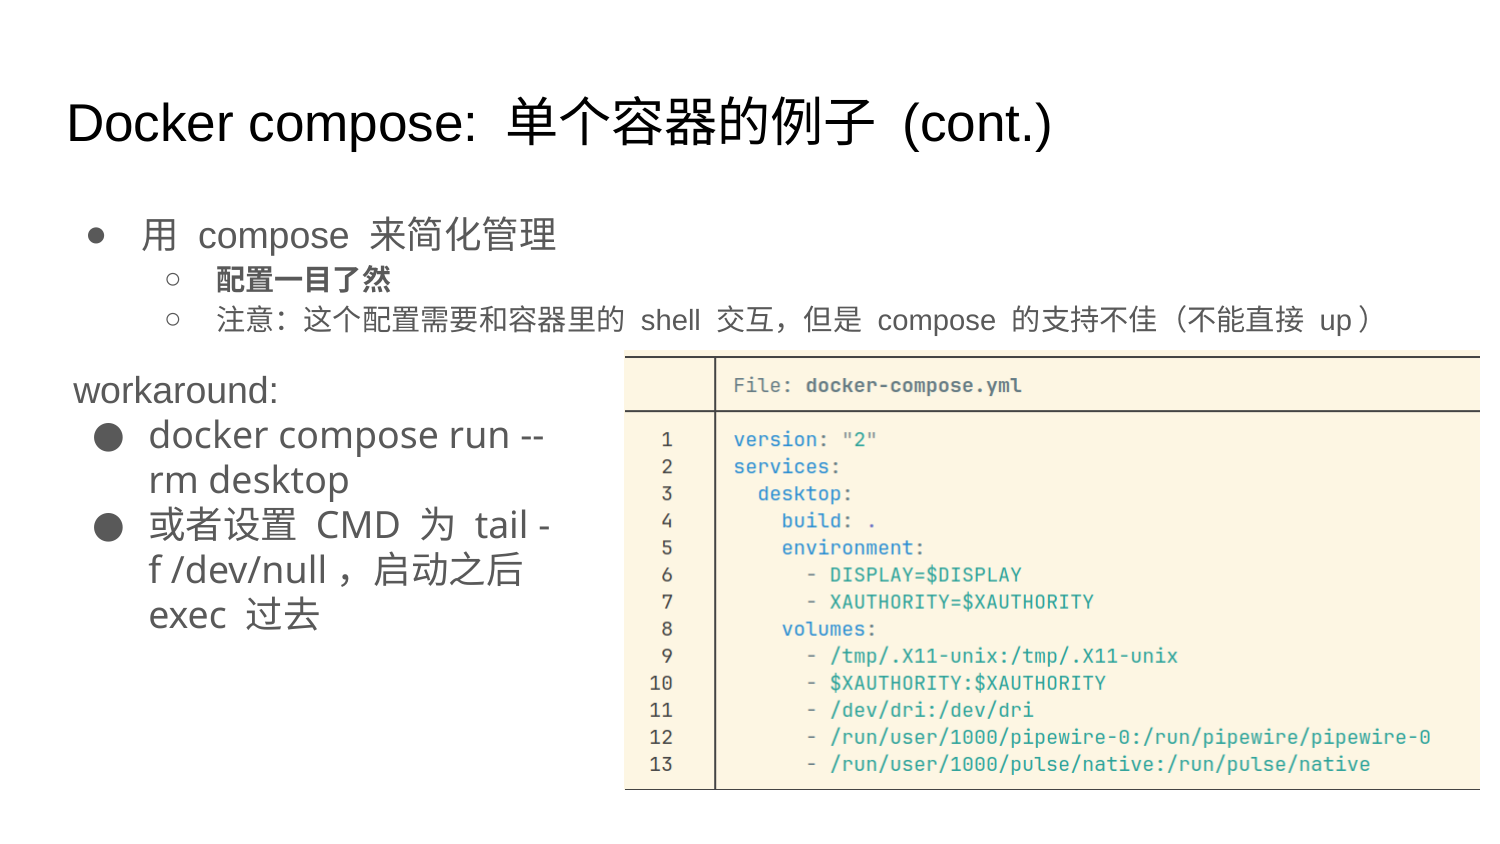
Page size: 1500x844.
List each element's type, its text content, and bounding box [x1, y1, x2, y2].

picture [624, 350, 1480, 790]
list 用 compose 来简化管理 配置一目了然 注意：这个配置需要和容器里的 shell 交互，但是 compose 的支持不佳（不能直接 up） [51, 189, 1449, 750]
title Docker compose: 单个容器的例子 (cont.) [51, 72, 1449, 167]
text_box workaround: docker compose run --rm desktop 或者设置 CMD 为 tail -f /dev/null，启动之后 exec 过去 [58, 350, 569, 791]
